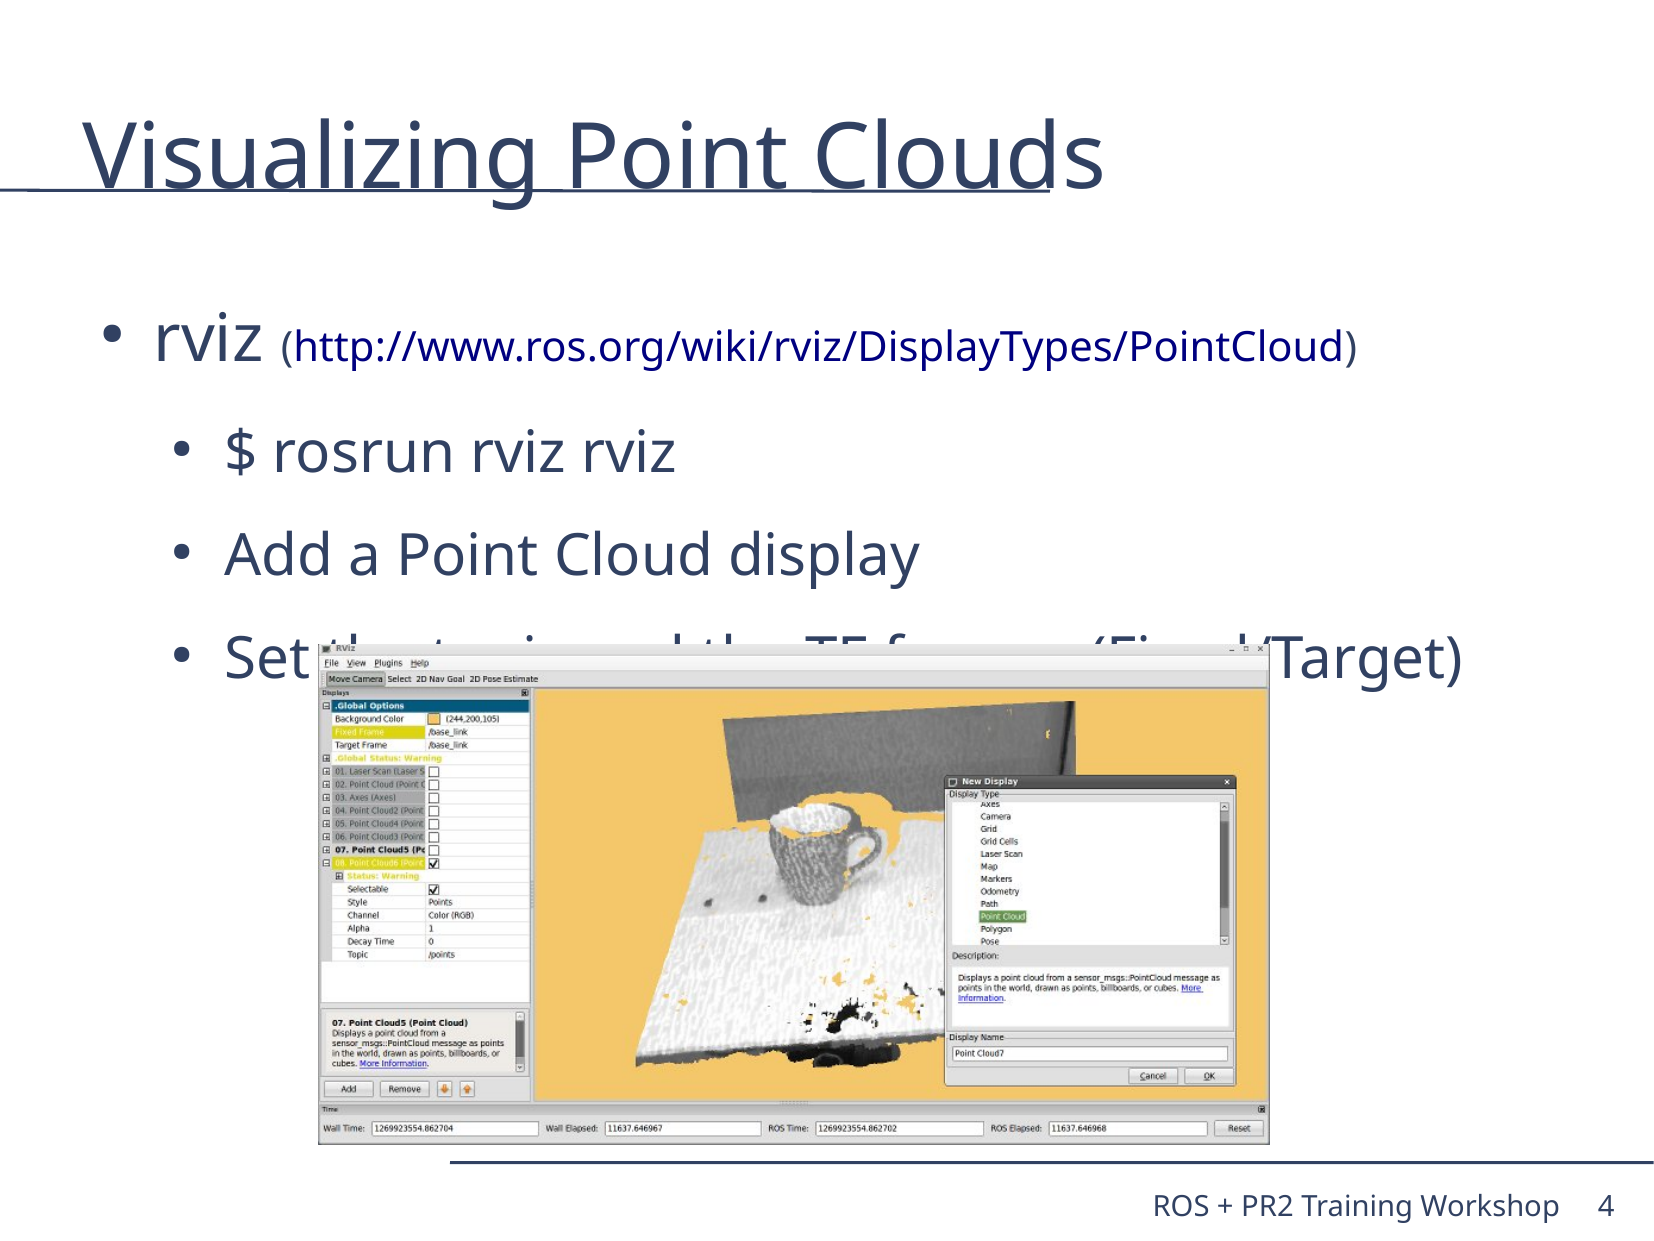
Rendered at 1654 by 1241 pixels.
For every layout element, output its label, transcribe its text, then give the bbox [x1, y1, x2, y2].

list rviz (http://www.ros.org/wiki/rviz/DisplayTypes/PointCloud) $ rosrun rviz rviz Add a Point Cloud display Set the topic and the TF frames (Fixed/Target) [82, 290, 1571, 1109]
title Visualizing Point Clouds [82, 49, 1571, 257]
picture [318, 644, 1270, 1145]
